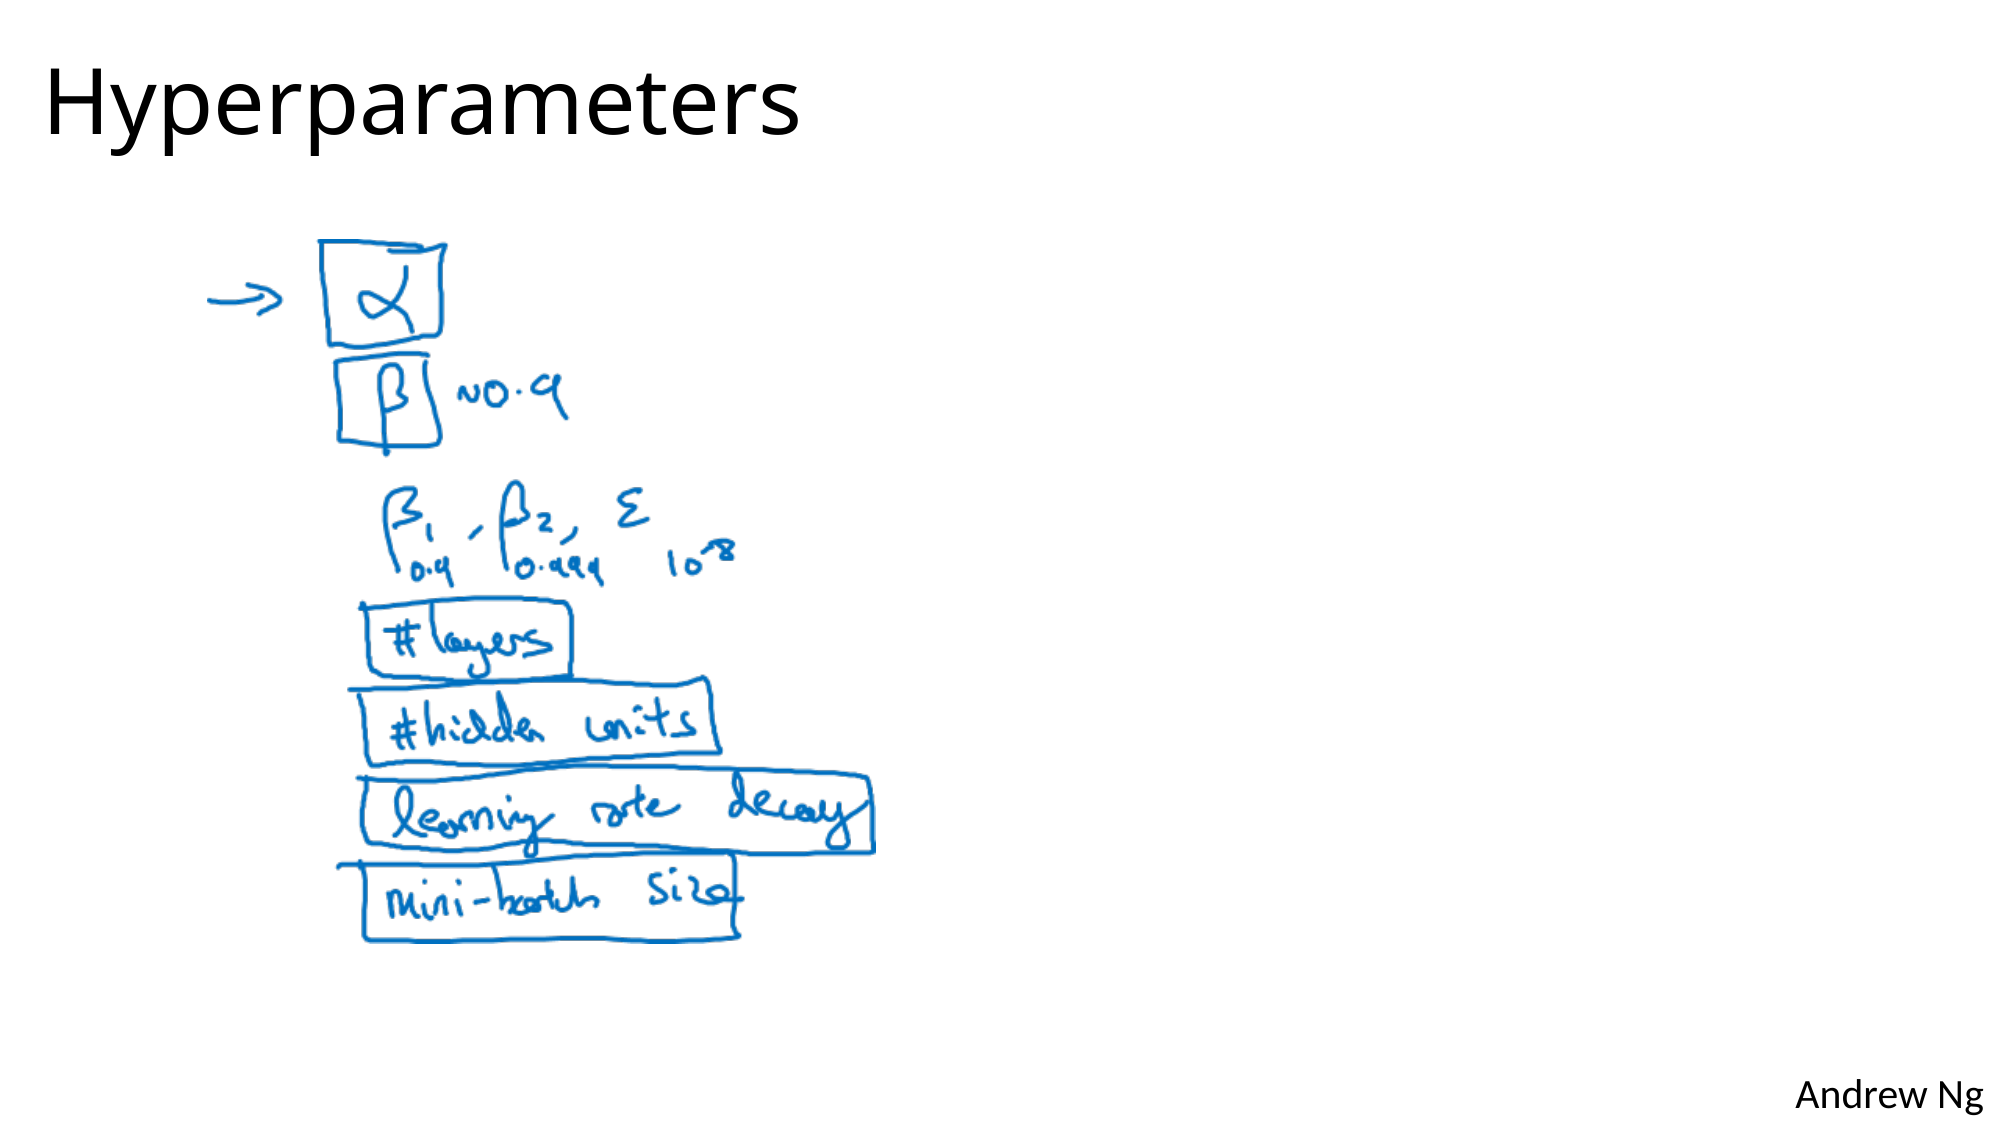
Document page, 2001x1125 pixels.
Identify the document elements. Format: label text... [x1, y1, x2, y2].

picture [207, 239, 876, 944]
title Hyperparameters [27, 35, 1868, 253]
